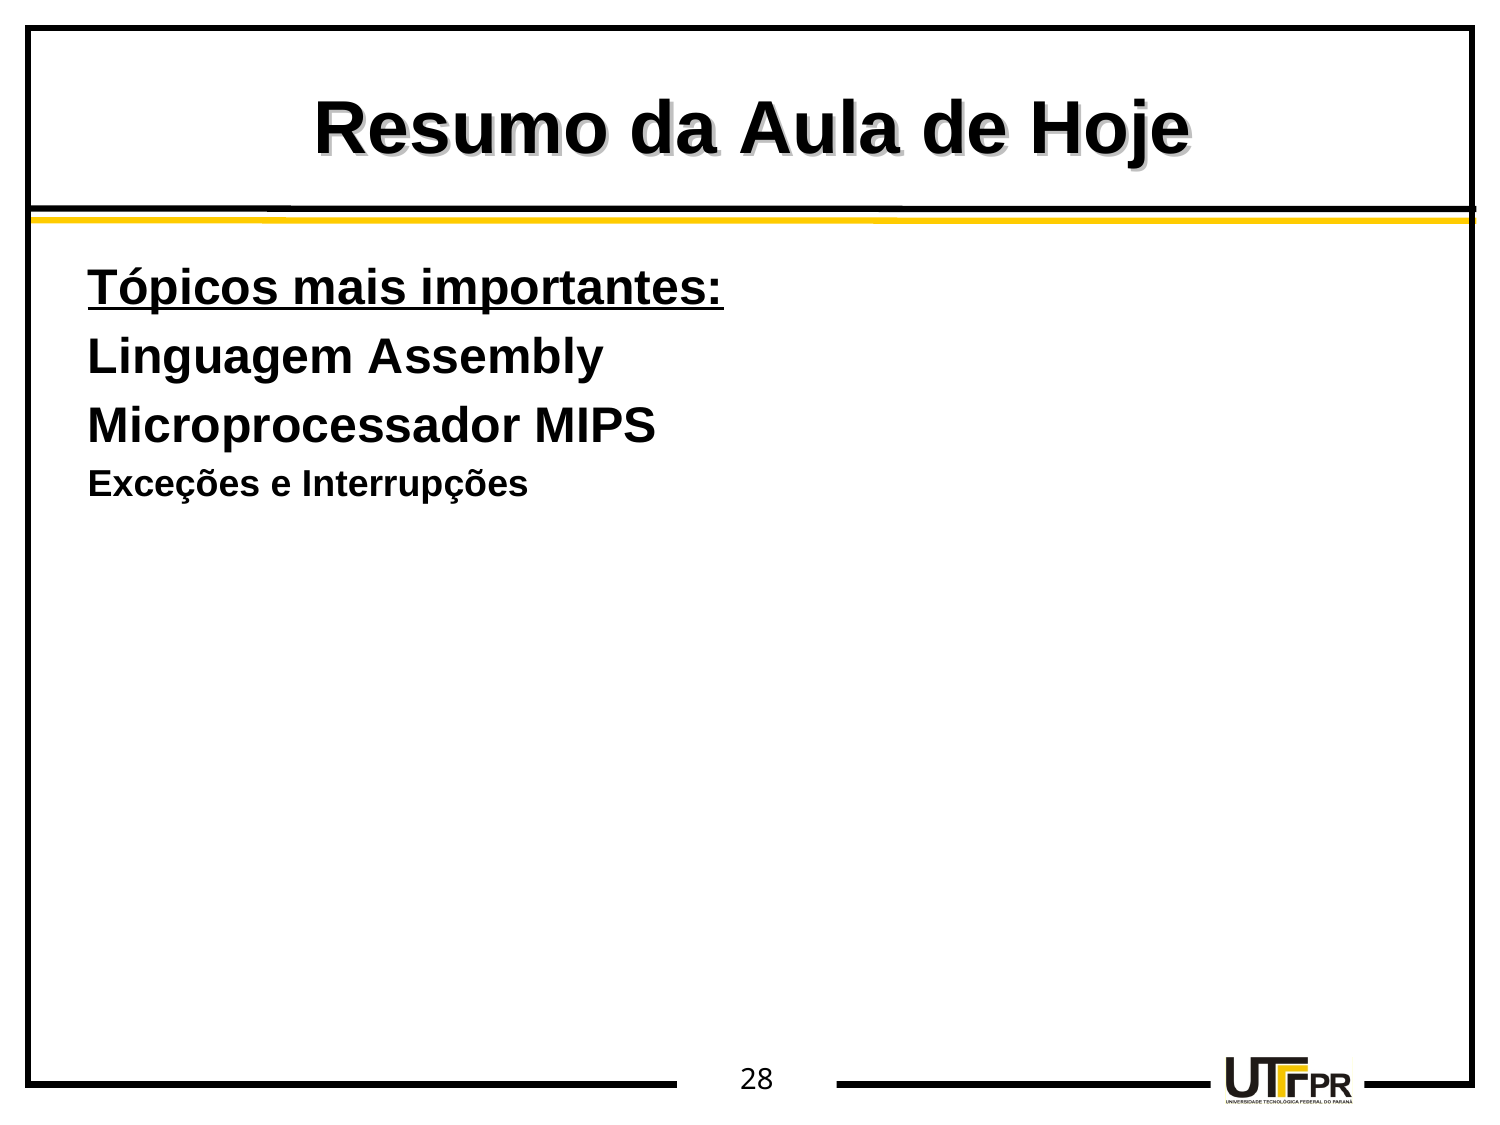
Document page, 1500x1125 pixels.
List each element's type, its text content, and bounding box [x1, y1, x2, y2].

list Tópicos mais importantes: Linguagem Assembly Microprocessador MIPS Exceções e Interrupções [72, 257, 1428, 1027]
picture [1225, 1057, 1353, 1104]
title Resumo da Aula de Hoje [29, 85, 1477, 180]
